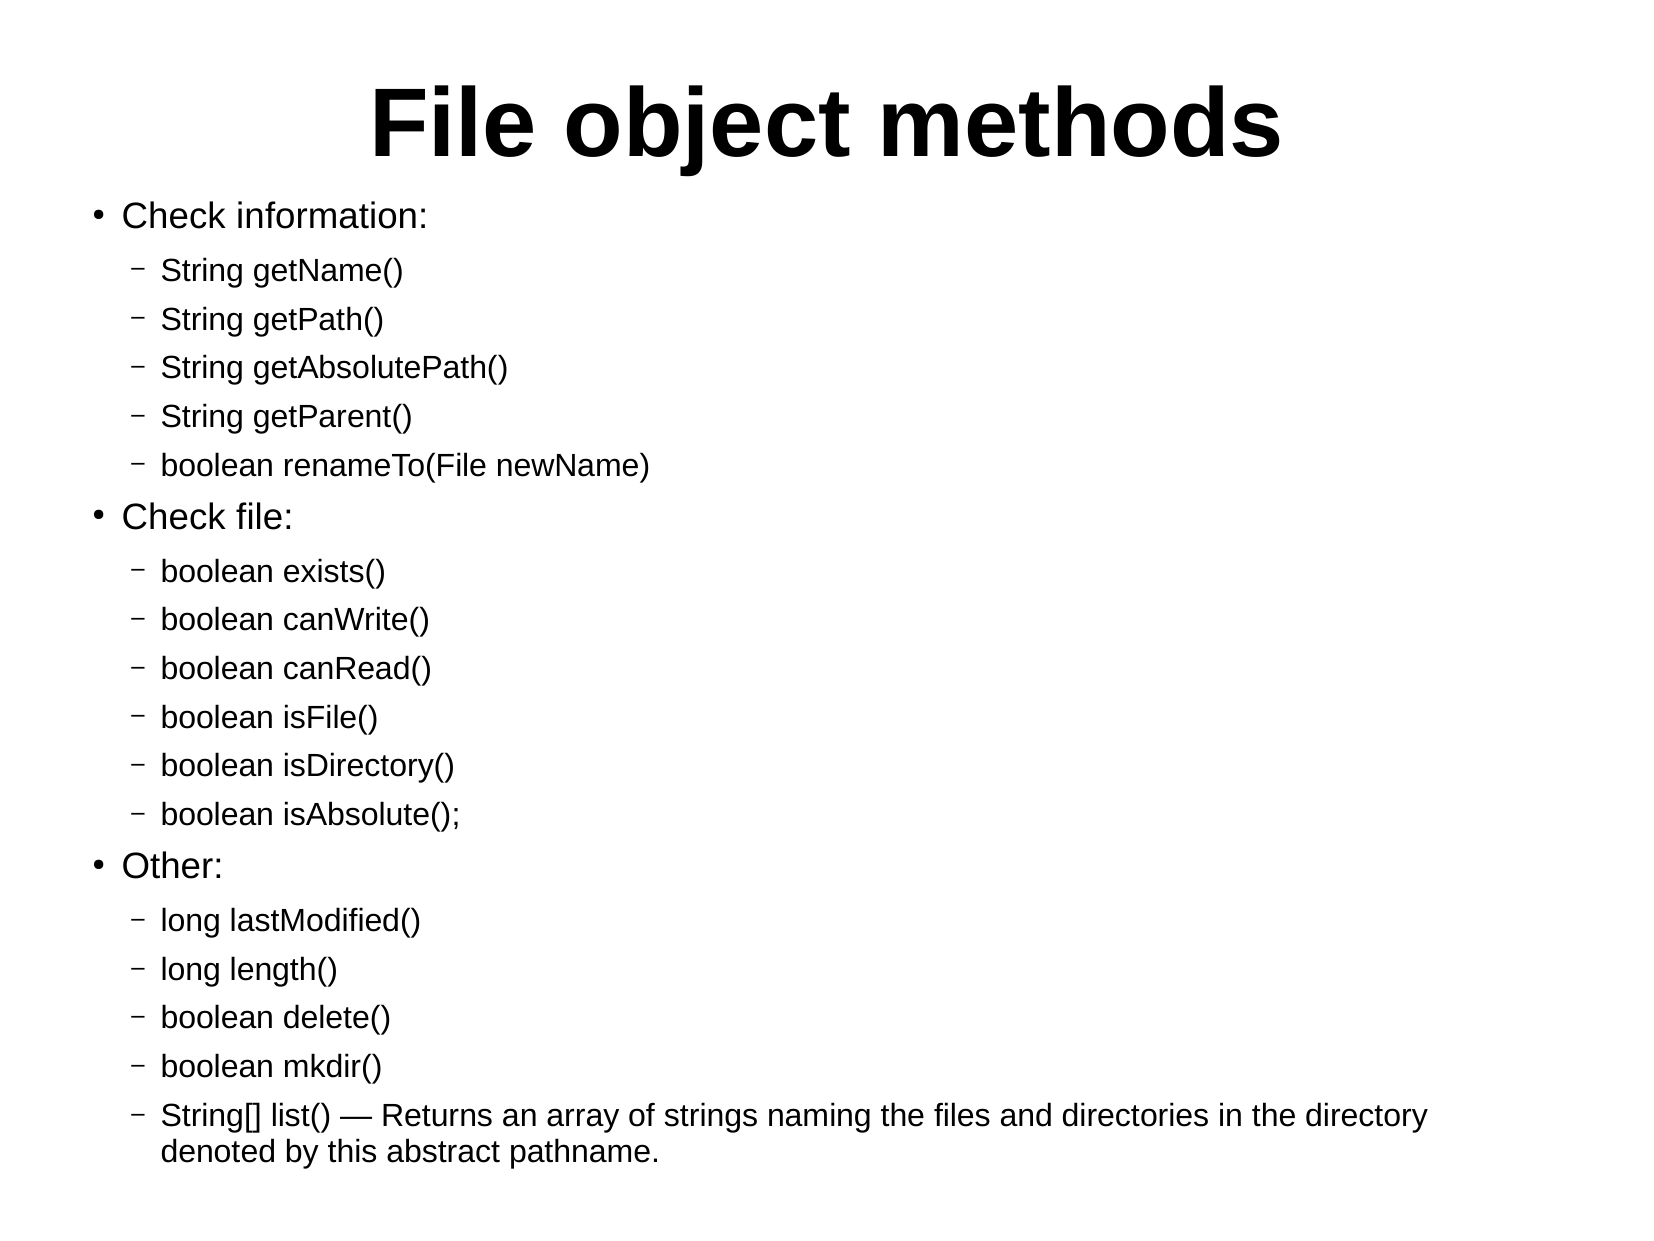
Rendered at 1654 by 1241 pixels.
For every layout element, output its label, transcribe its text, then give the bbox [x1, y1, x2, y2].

title File object methods [82, 49, 1571, 196]
list Check information: String getName() String getPath() String getAbsolutePath() String getParent() boolean renameTo(File newName) Check file: boolean exists() boolean canWrite() boolean canRead() boolean isFile() boolean isDirectory() boolean isAbsolute(); Other: long lastModified() long length() boolean delete() boolean mkdir() String[] list() — Returns an array of strings naming the files and directories in the directory denoted by this abstract pathname. [82, 195, 1548, 1170]
